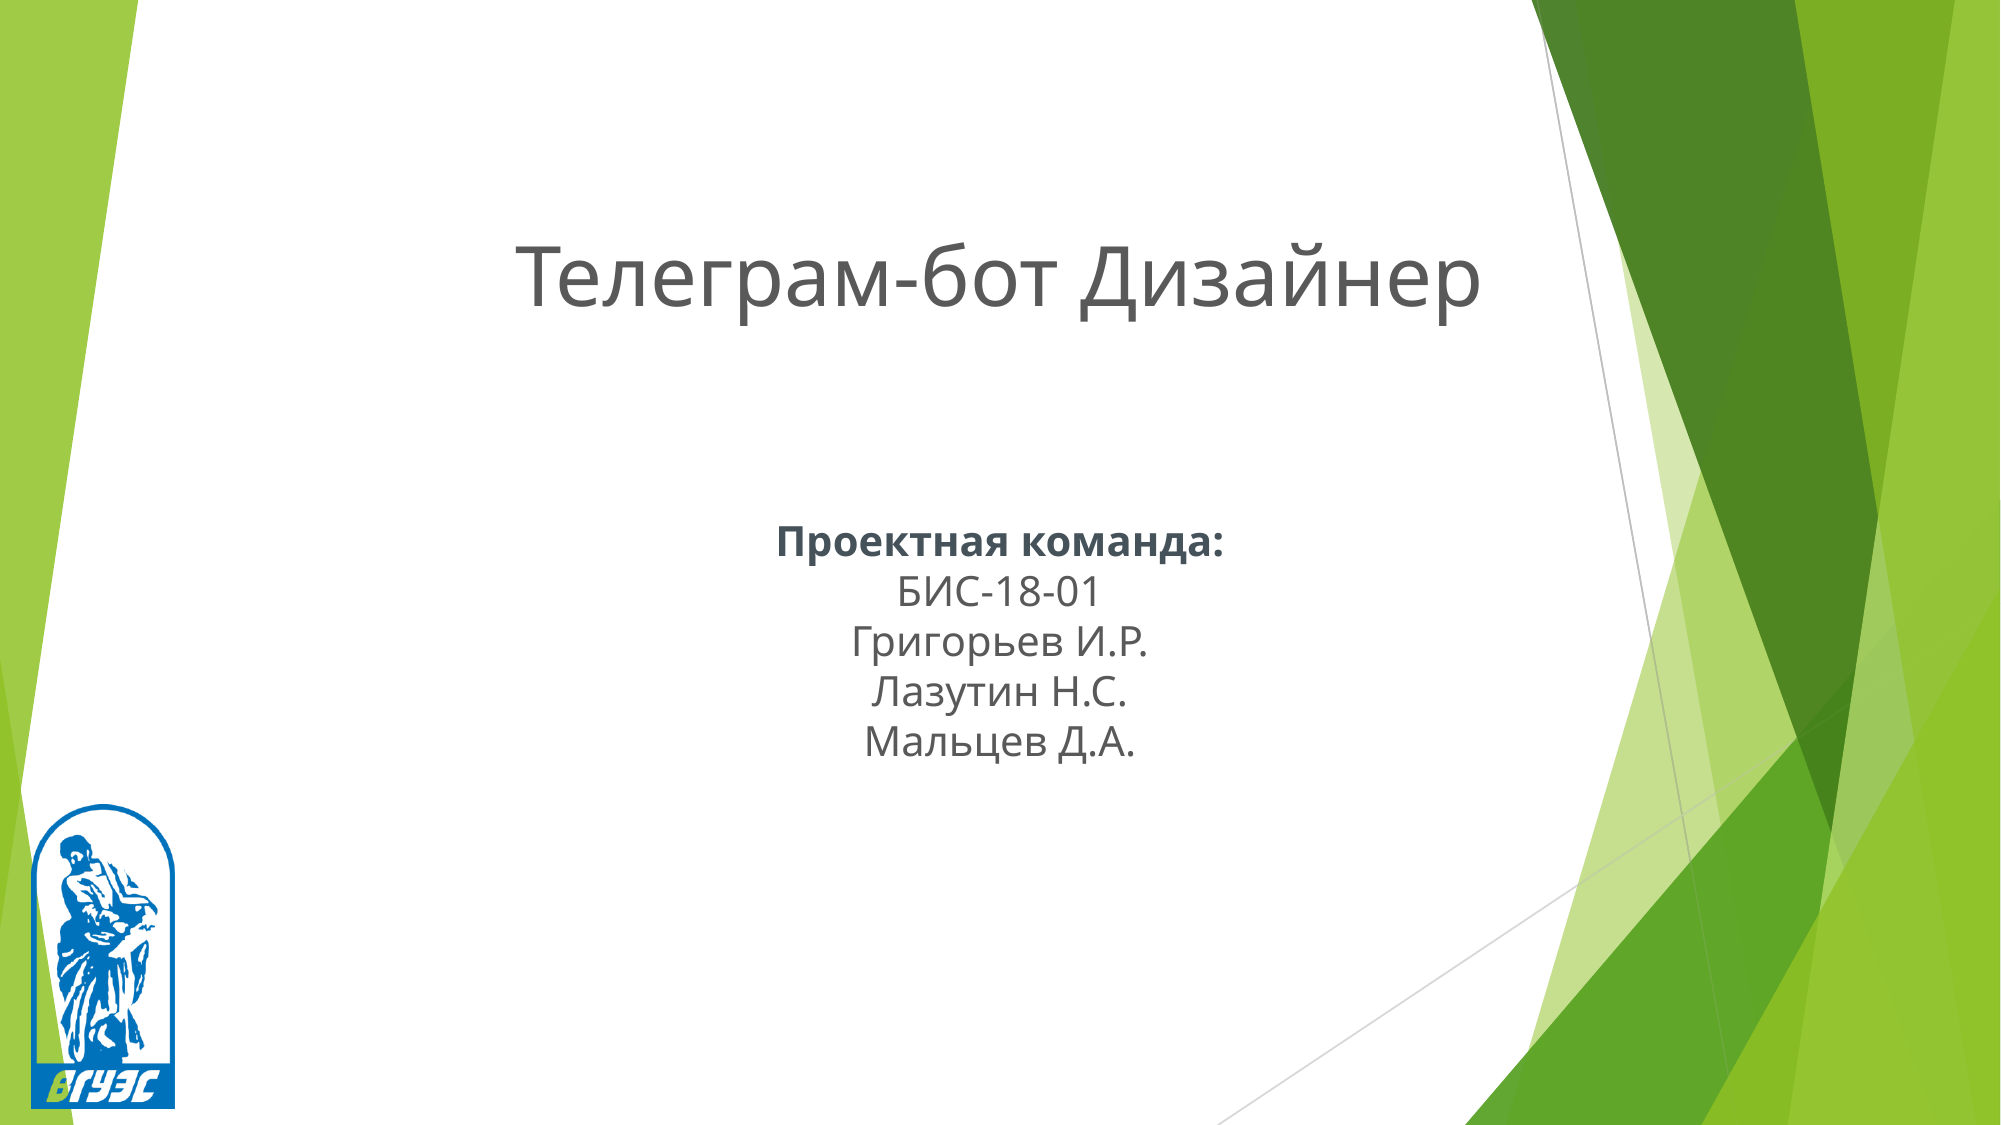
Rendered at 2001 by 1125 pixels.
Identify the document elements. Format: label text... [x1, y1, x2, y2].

text_box Телеграм-бот Дизайнер [402, 215, 1598, 333]
picture [31, 804, 175, 1109]
text_box Проектная команда: БИС-18-01 Григорьев И.Р. Лазутин Н.С. Мальцев Д.А. [402, 526, 1598, 821]
